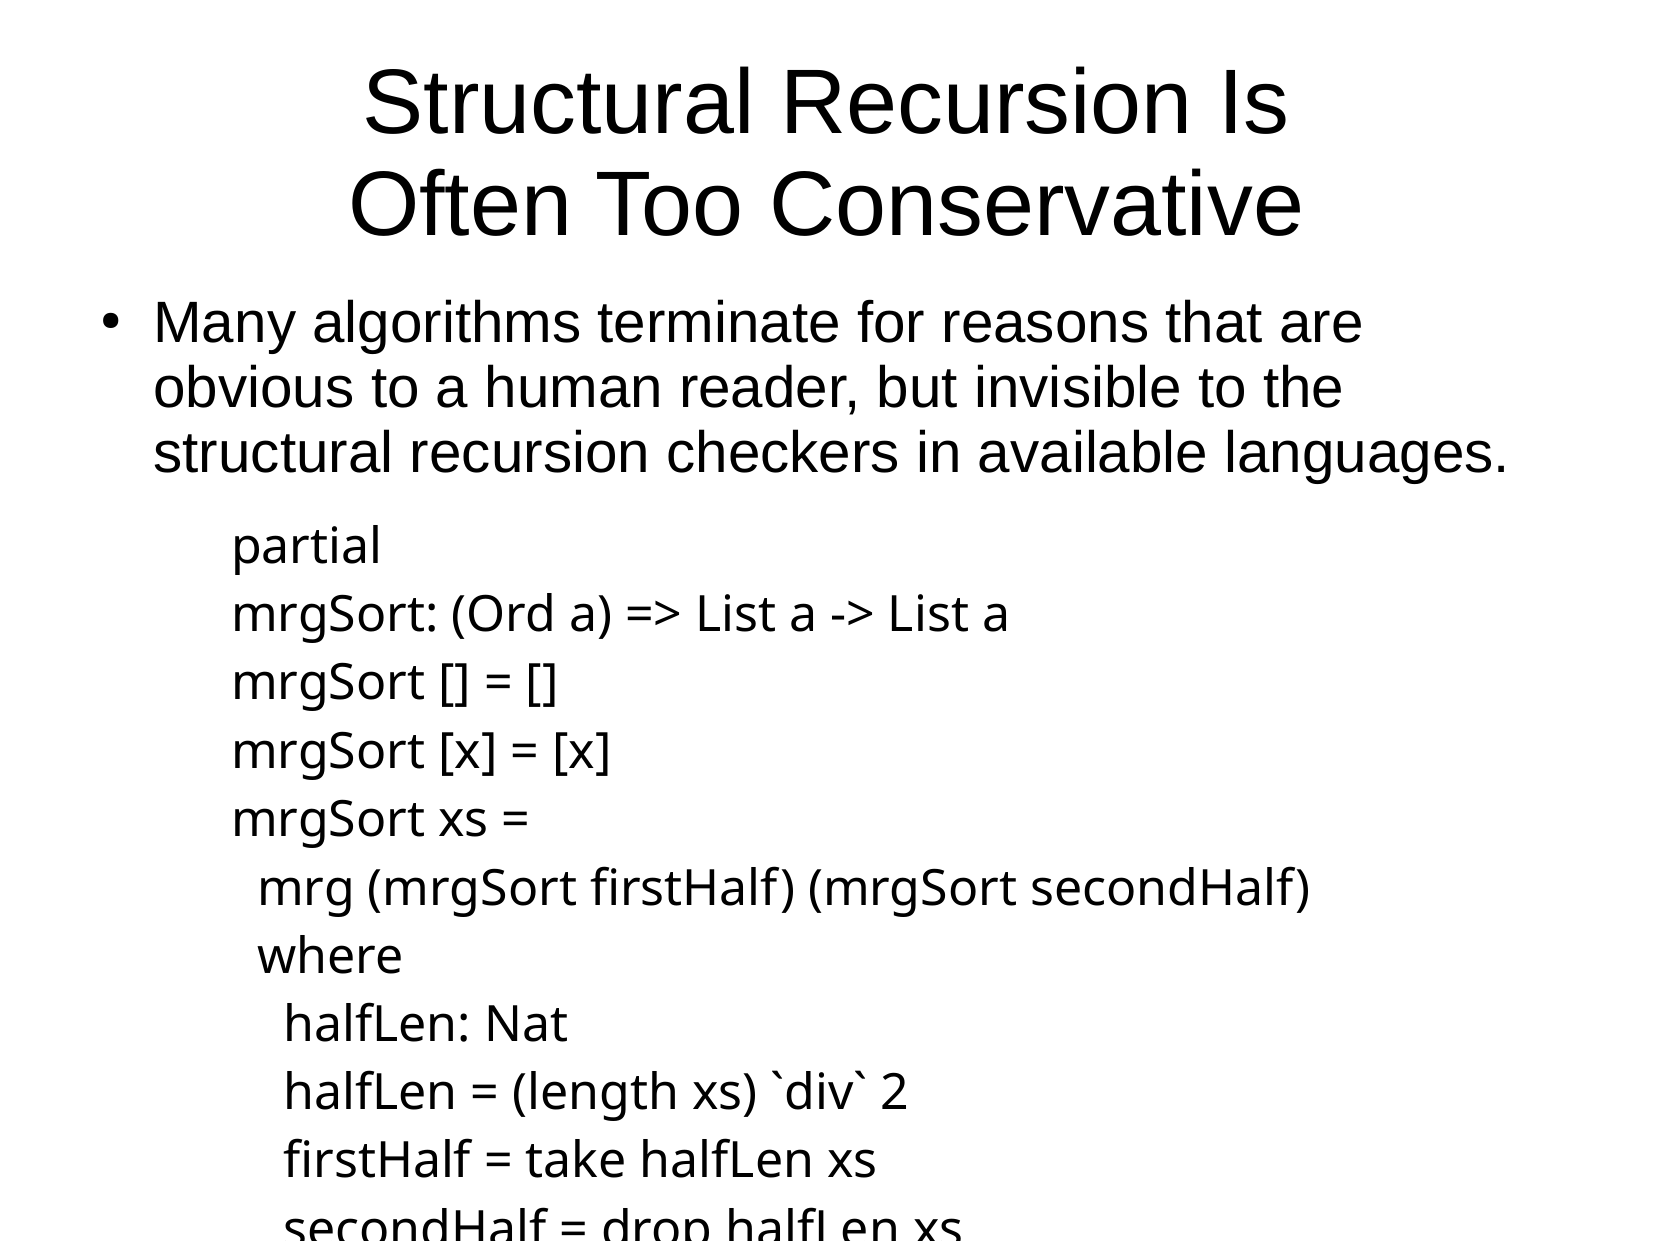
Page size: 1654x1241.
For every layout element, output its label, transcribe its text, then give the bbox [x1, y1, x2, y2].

list partial mrgSort: (Ord a) => List a -> List a mrgSort [] = [] mrgSort [x] = [x] mrgSort xs = mrg (mrgSort firstHalf) (mrgSort secondHalf) where halfLen: Nat halfLen = (length xs) `div` 2 firstHalf = take halfLen xs secondHalf = drop halfLen xs [231, 510, 1563, 1200]
list Many algorithms terminate for reasons that are obvious to a human reader, but invisible to the structural recursion checkers in available languages. [82, 290, 1571, 526]
title Structural Recursion Is Often Too Conservative [82, 49, 1571, 257]
